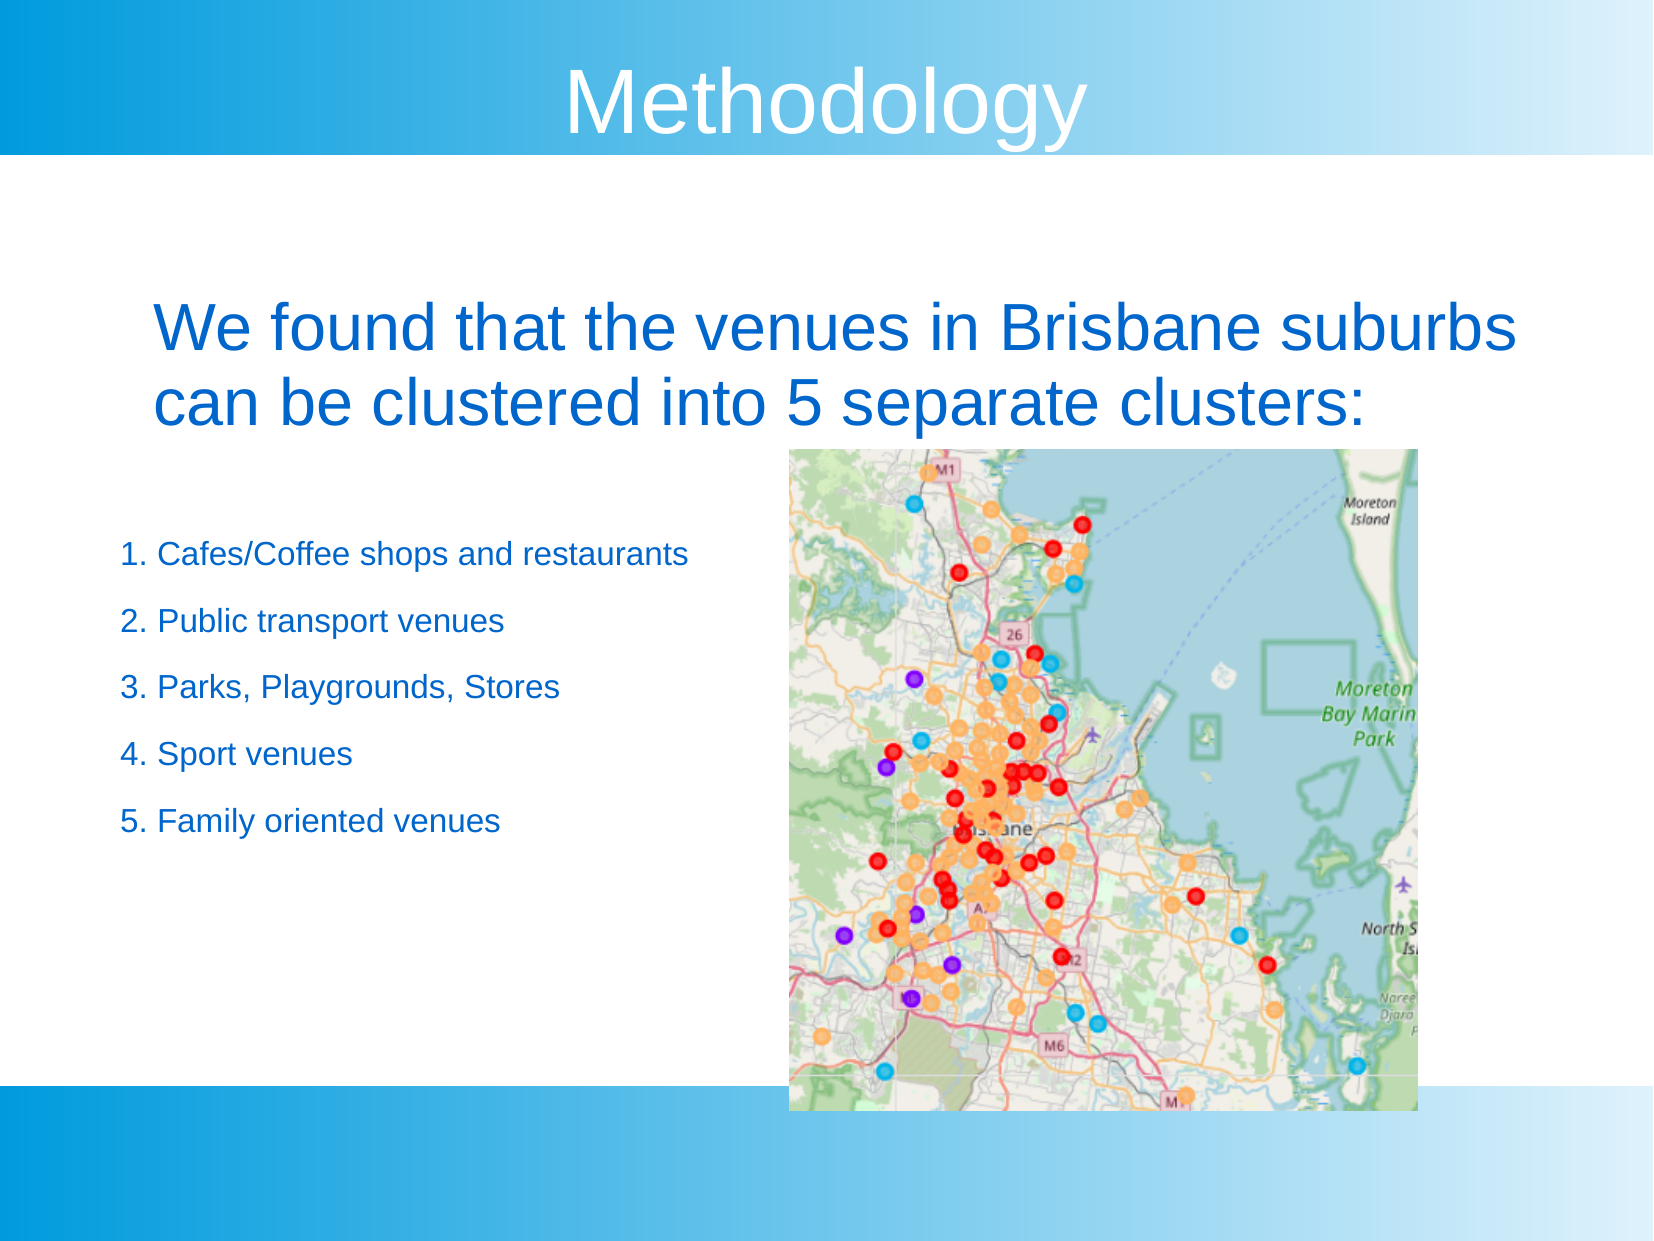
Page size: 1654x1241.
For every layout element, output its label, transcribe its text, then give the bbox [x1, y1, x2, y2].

title Methodology [82, 49, 1571, 155]
picture [789, 449, 1418, 1111]
list We found that the venues in Brisbane suburbs can be clustered into 5 separate clusters: 1. Cafes/Coffee shops and restaurants 2. Public transport venues 3. Parks, Playgrounds, Stores 4. Sport venues 5. Family oriented venues [82, 290, 1571, 1010]
